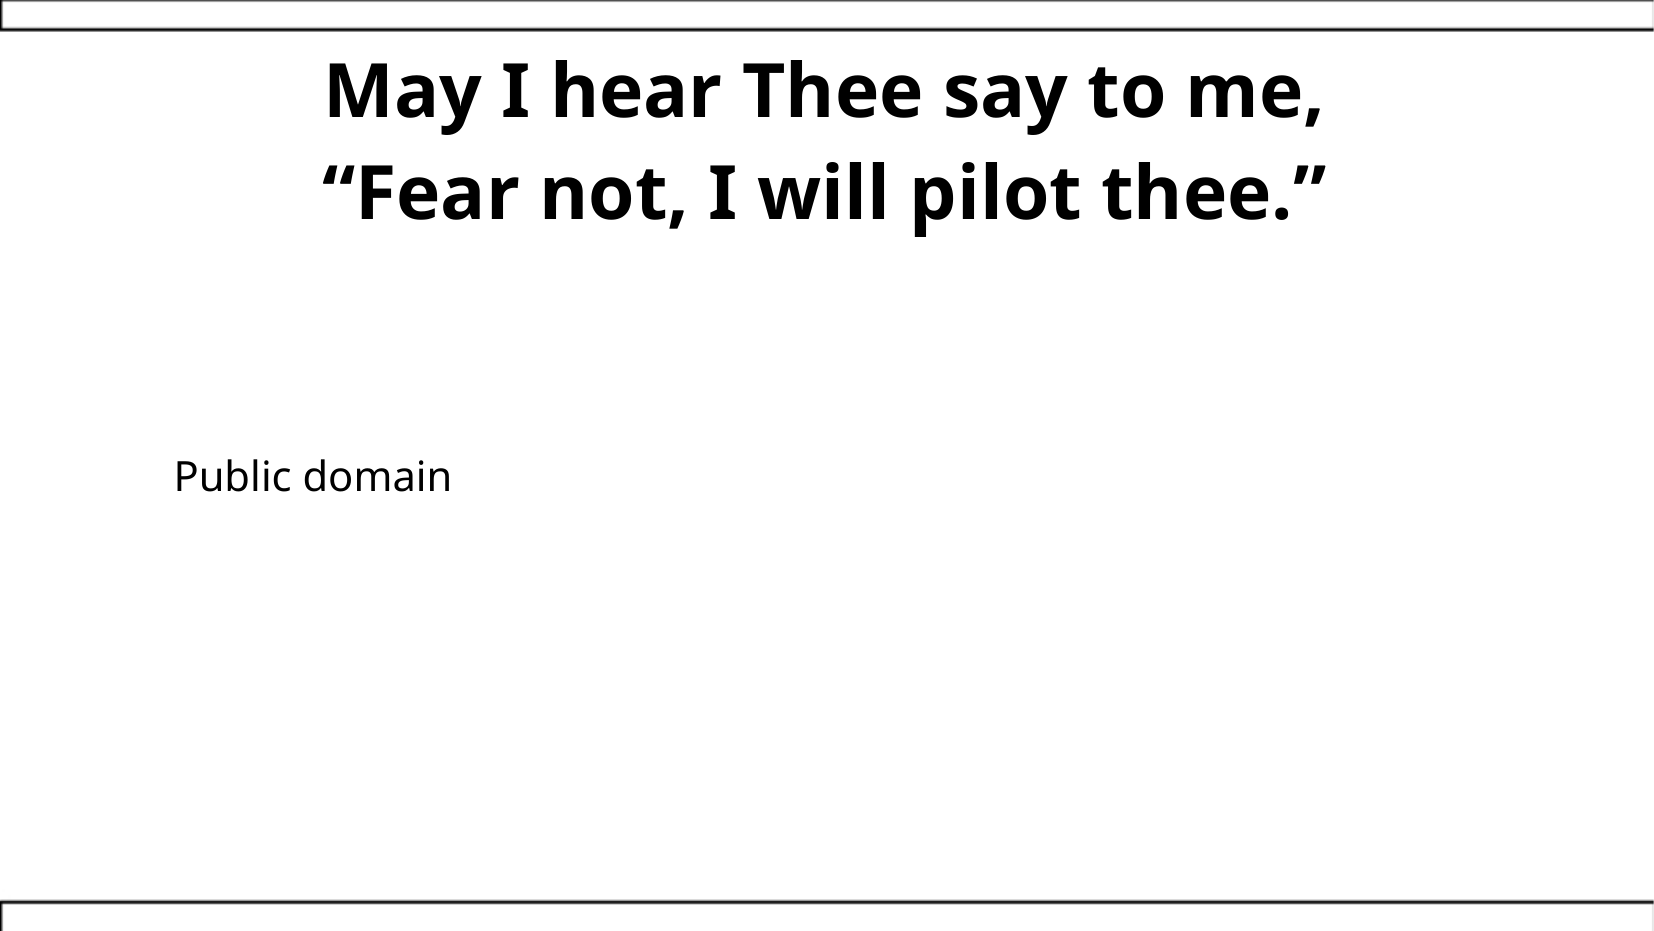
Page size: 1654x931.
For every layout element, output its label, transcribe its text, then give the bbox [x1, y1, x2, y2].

text_box May I hear Thee say to me, “Fear not, I will pilot thee.” Public domain [105, 30, 1546, 543]
picture [0, 0, 1654, 931]
